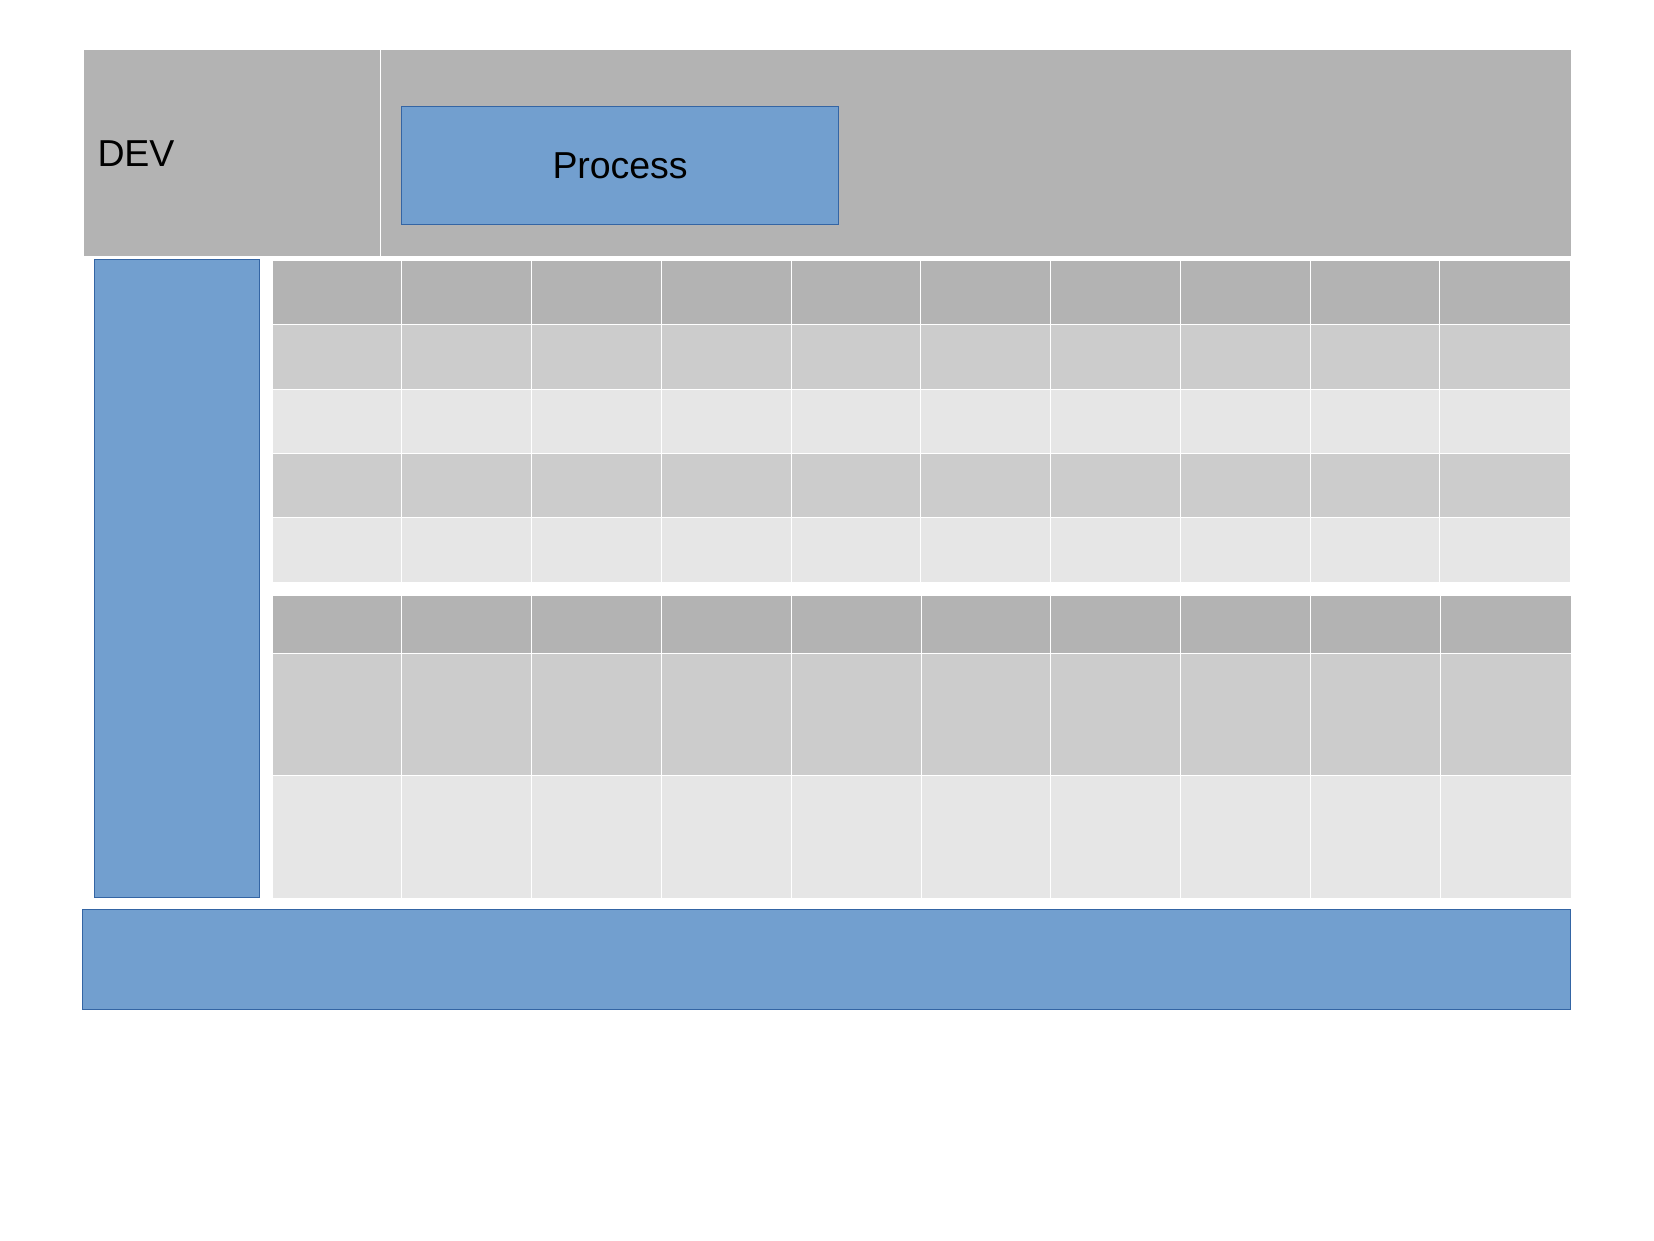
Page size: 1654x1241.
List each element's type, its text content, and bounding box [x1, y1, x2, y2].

table_header [1051, 261, 1180, 324]
table_cell [1051, 325, 1180, 389]
table_cell [532, 454, 661, 517]
table_header [532, 596, 661, 653]
table_cell [1311, 654, 1440, 775]
table_cell [1440, 325, 1570, 389]
table_cell [532, 776, 661, 898]
table_cell [1440, 454, 1570, 517]
table_cell [1181, 654, 1310, 775]
table_cell [402, 390, 531, 453]
table_cell [273, 518, 401, 582]
table_cell [1181, 454, 1310, 517]
table_header [662, 596, 791, 653]
table_header [1181, 596, 1310, 653]
table_cell [402, 325, 531, 389]
table_cell [1441, 776, 1571, 898]
table_cell [1051, 654, 1180, 775]
table_cell [792, 654, 921, 775]
table_cell [532, 654, 661, 775]
table_cell [1181, 776, 1310, 898]
text_box Process [401, 106, 839, 225]
table_cell [532, 390, 661, 453]
table_cell [1181, 518, 1310, 582]
table_header [381, 50, 1571, 256]
table_cell [1311, 325, 1439, 389]
table_cell [1311, 390, 1439, 453]
table_cell [402, 776, 531, 898]
table_cell [1051, 390, 1180, 453]
table_header [402, 261, 531, 324]
table_cell [662, 454, 791, 517]
table_cell [792, 325, 920, 389]
table_cell [1311, 518, 1439, 582]
table_header [1440, 261, 1570, 324]
table_cell [273, 454, 401, 517]
table_cell [922, 654, 1050, 775]
table_cell [402, 454, 531, 517]
table_cell [792, 776, 921, 898]
table_cell [662, 390, 791, 453]
table_cell [662, 654, 791, 775]
table_cell [1311, 454, 1439, 517]
table_header [921, 261, 1050, 324]
table_header [792, 261, 920, 324]
table_cell [1440, 518, 1570, 582]
table_header [273, 261, 401, 324]
table_cell [1181, 325, 1310, 389]
table_cell [1181, 390, 1310, 453]
table_cell [792, 390, 920, 453]
text_box [82, 909, 1571, 1010]
table_header [1051, 596, 1180, 653]
table_header [1181, 261, 1310, 324]
table_cell [921, 454, 1050, 517]
table_cell [662, 518, 791, 582]
table_cell [1440, 390, 1570, 453]
table_header [1311, 261, 1439, 324]
table_cell [922, 776, 1050, 898]
table_header [922, 596, 1050, 653]
table_header [792, 596, 921, 653]
table_cell [792, 518, 920, 582]
table_header [1311, 596, 1440, 653]
table_cell [1311, 776, 1440, 898]
table_cell [662, 776, 791, 898]
table_header [402, 596, 531, 653]
table_cell [1051, 454, 1180, 517]
table_header [662, 261, 791, 324]
table_cell [921, 518, 1050, 582]
table_cell [1051, 776, 1180, 898]
table_header DEV [84, 50, 380, 256]
table_header [532, 261, 661, 324]
table_cell [402, 518, 531, 582]
table_cell [273, 776, 401, 898]
table_cell [1441, 654, 1571, 775]
table_cell [532, 325, 661, 389]
table_cell [273, 654, 401, 775]
table_header [1441, 596, 1571, 653]
table_cell [402, 654, 531, 775]
table_cell [921, 390, 1050, 453]
table_header [273, 596, 401, 653]
table_cell [273, 390, 401, 453]
table_cell [792, 454, 920, 517]
text_box [94, 259, 260, 898]
table_cell [921, 325, 1050, 389]
table_cell [662, 325, 791, 389]
table_cell [273, 325, 401, 389]
table_cell [532, 518, 661, 582]
table_cell [1051, 518, 1180, 582]
